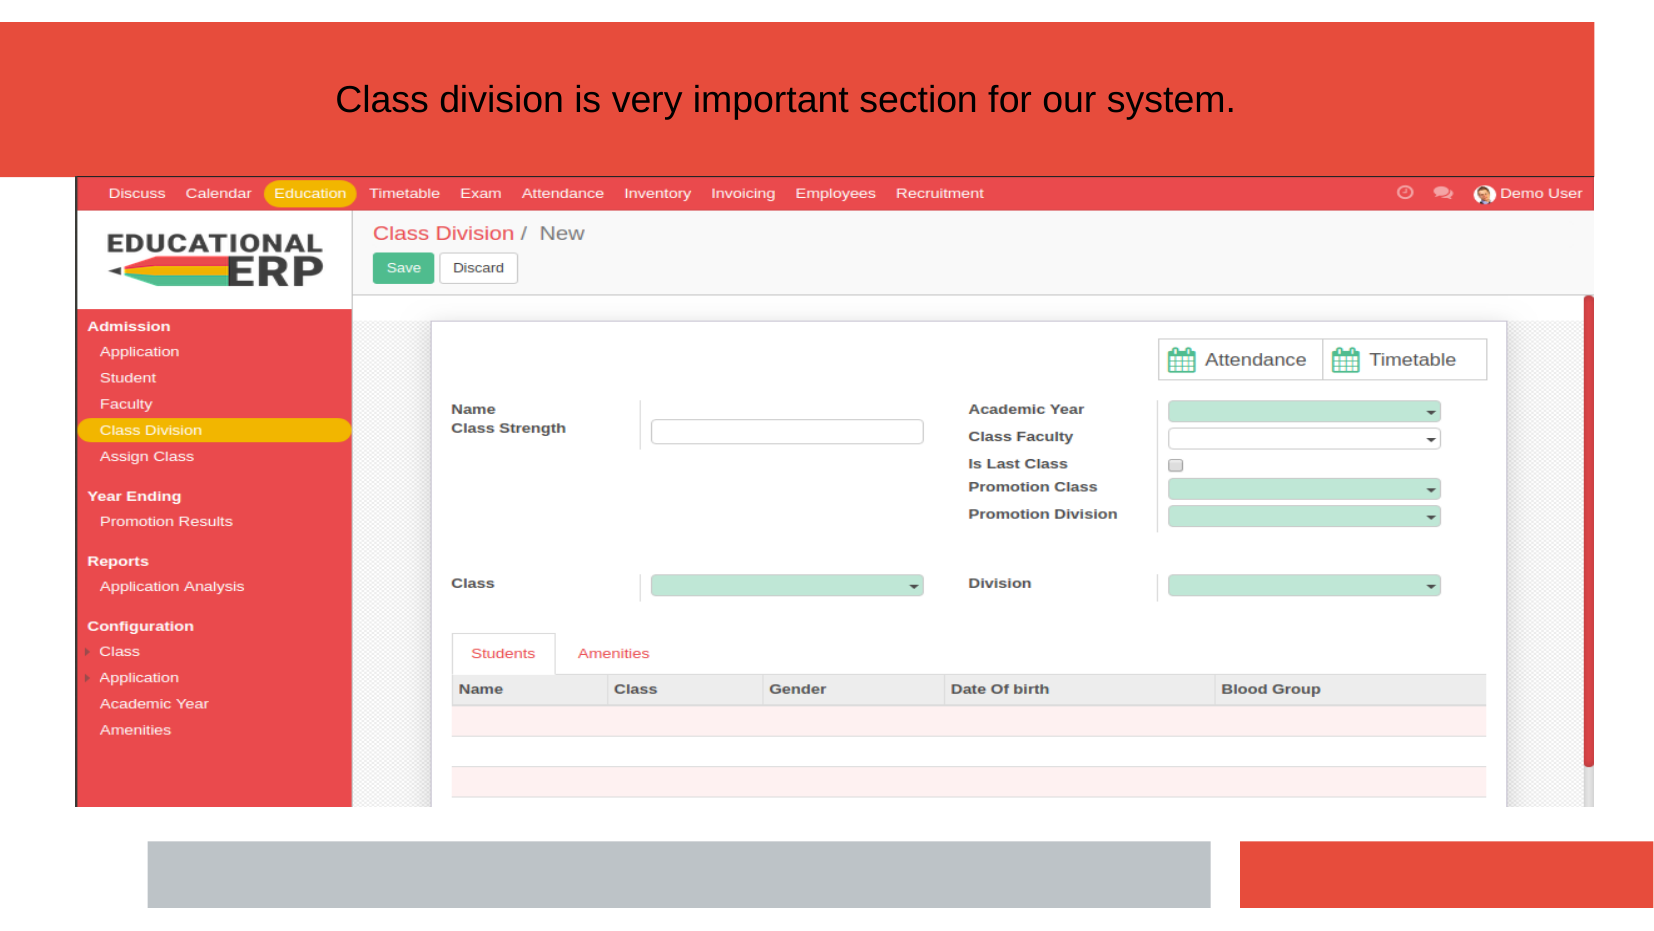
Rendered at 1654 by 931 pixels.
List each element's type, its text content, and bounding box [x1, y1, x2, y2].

picture [75, 176, 1594, 807]
text_box Class division is very important section for our system. [320, 71, 1252, 129]
